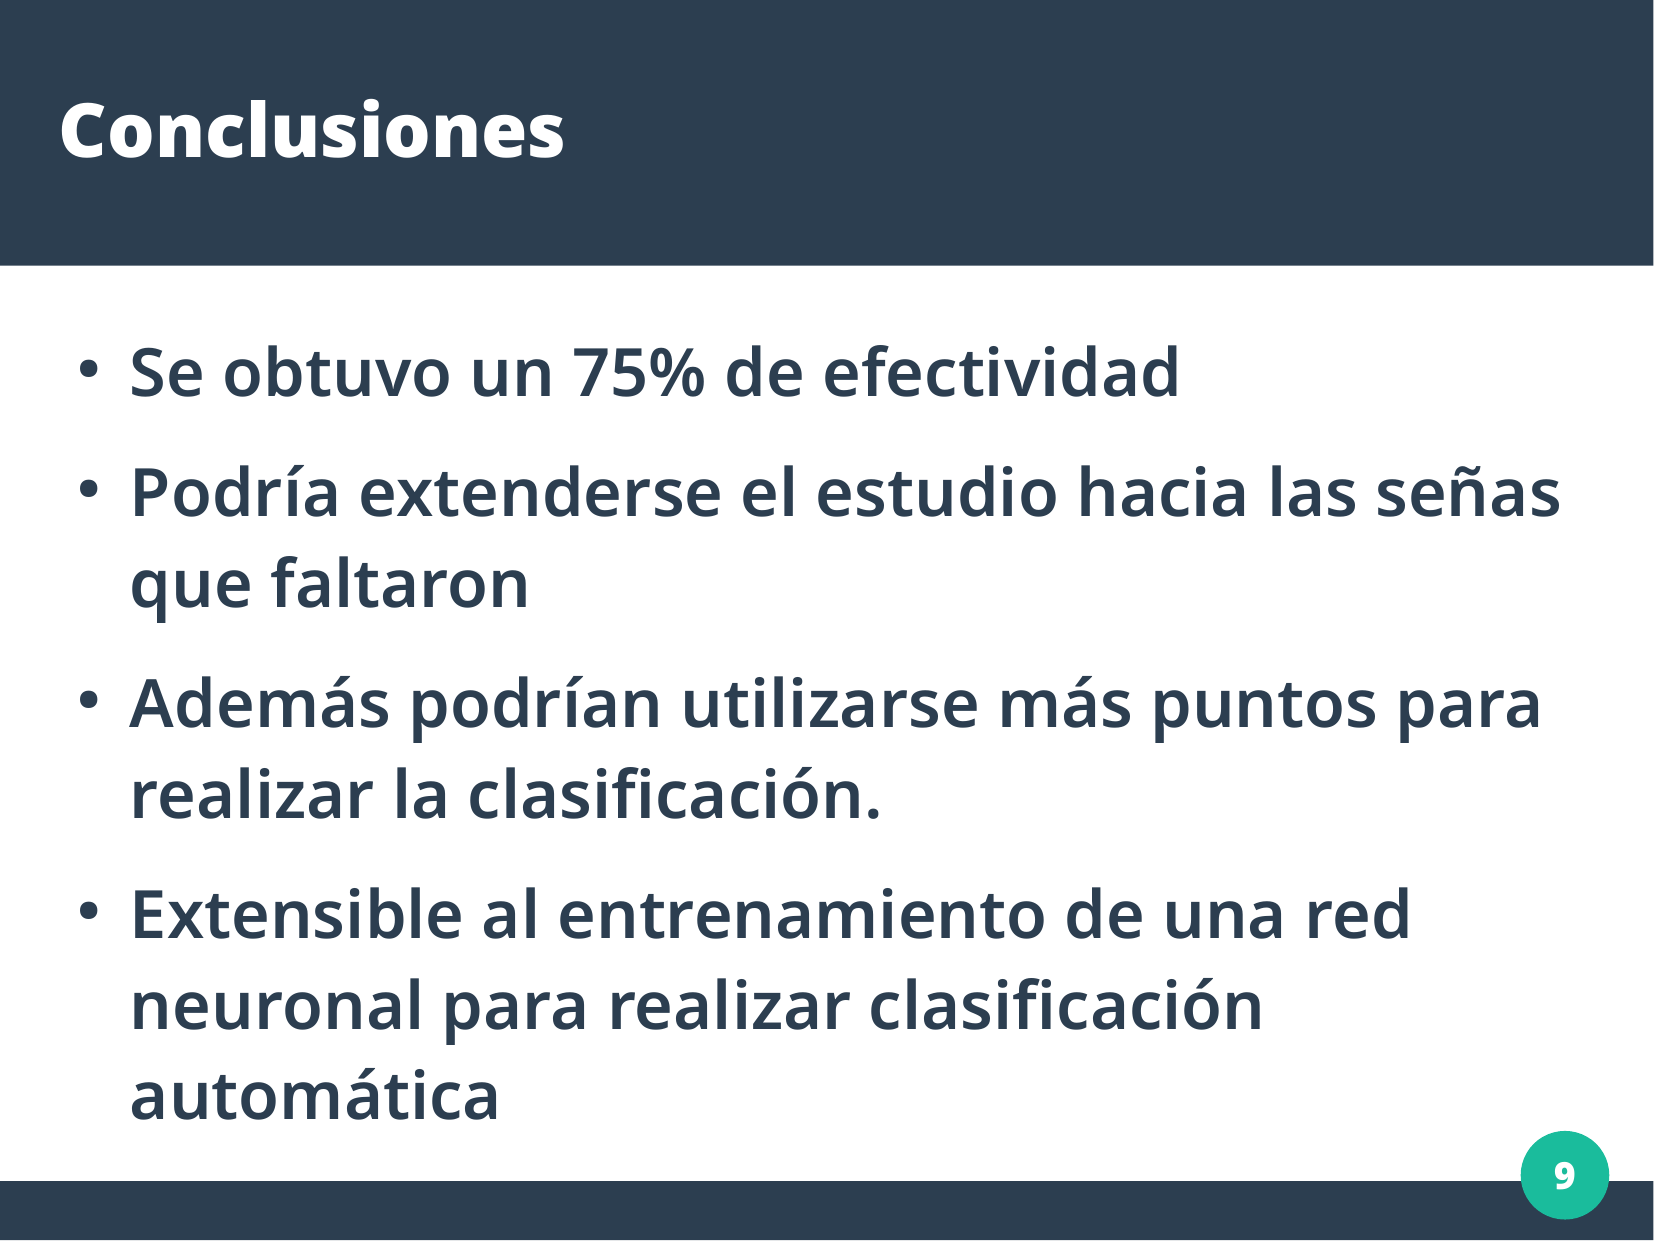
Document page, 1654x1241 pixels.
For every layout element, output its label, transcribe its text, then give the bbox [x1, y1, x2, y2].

title Conclusiones [59, 49, 1595, 207]
list Se obtuvo un 75% de efectividad Podría extenderse el estudio hacia las señas que faltaron Además podrían utilizarse más puntos para realizar la clasificación. Extensible al entrenamiento de una red neuronal para realizar clasificación automática [59, 324, 1595, 1152]
